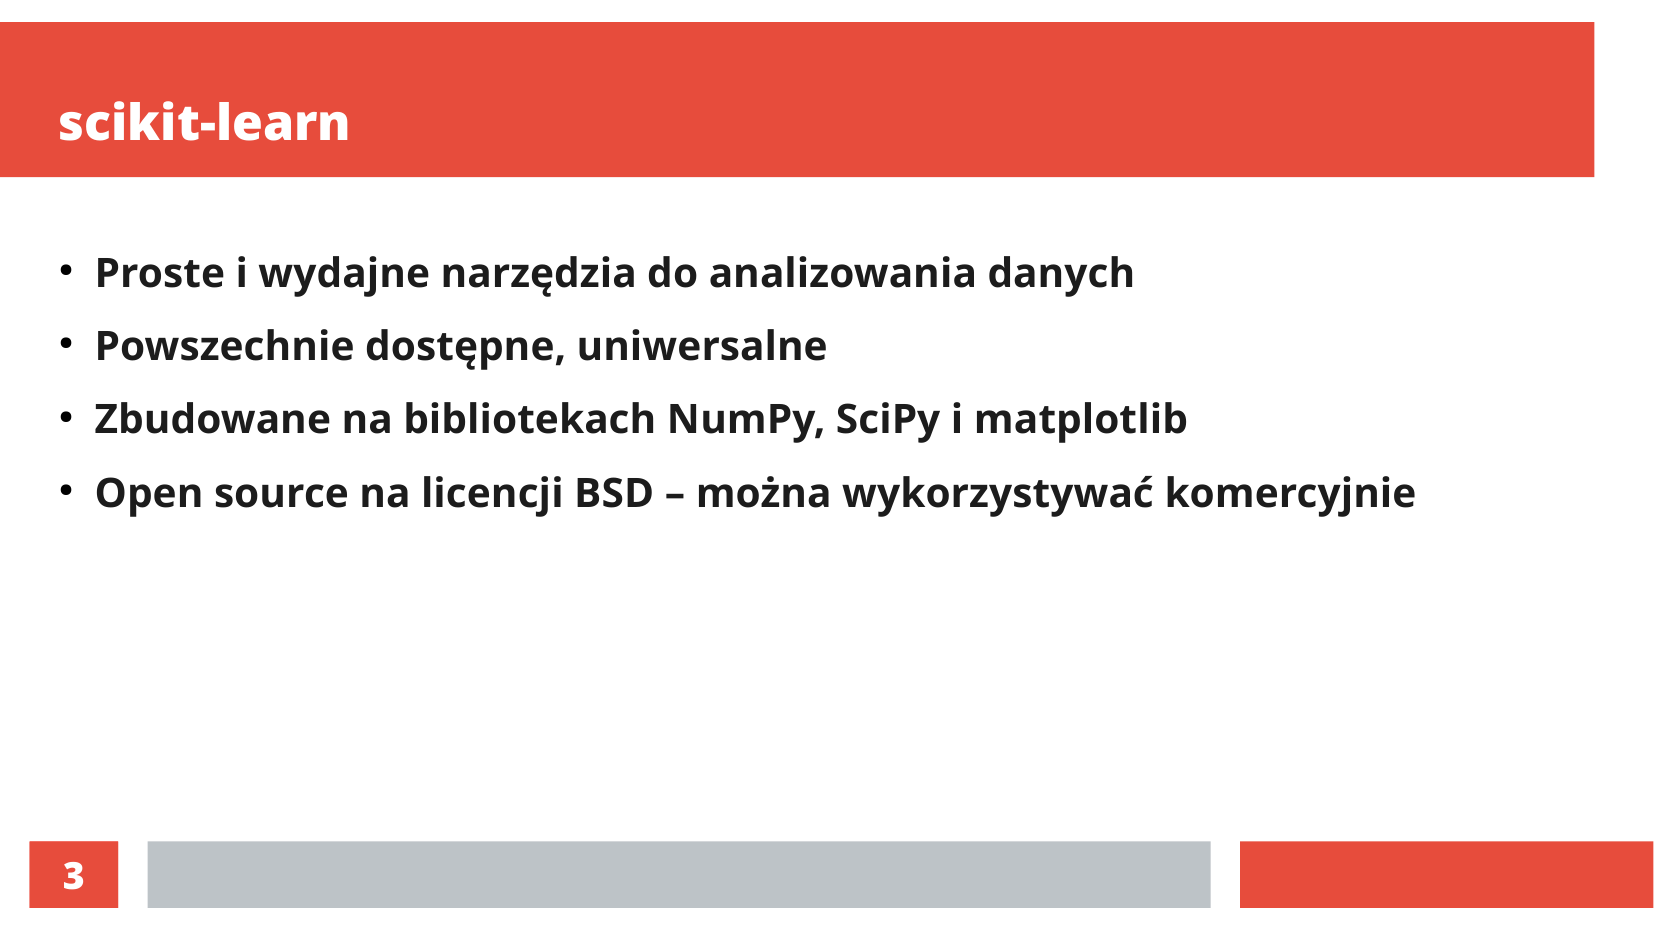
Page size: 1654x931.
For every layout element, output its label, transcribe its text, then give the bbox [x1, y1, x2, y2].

title scikit-learn [59, 44, 1595, 156]
list Proste i wydajne narzędzia do analizowania danych Powszechnie dostępne, uniwersalne Zbudowane na bibliotekach NumPy, SciPy i matplotlib Open source na licencji BSD – można wykorzystywać komercyjnie [59, 243, 1565, 820]
